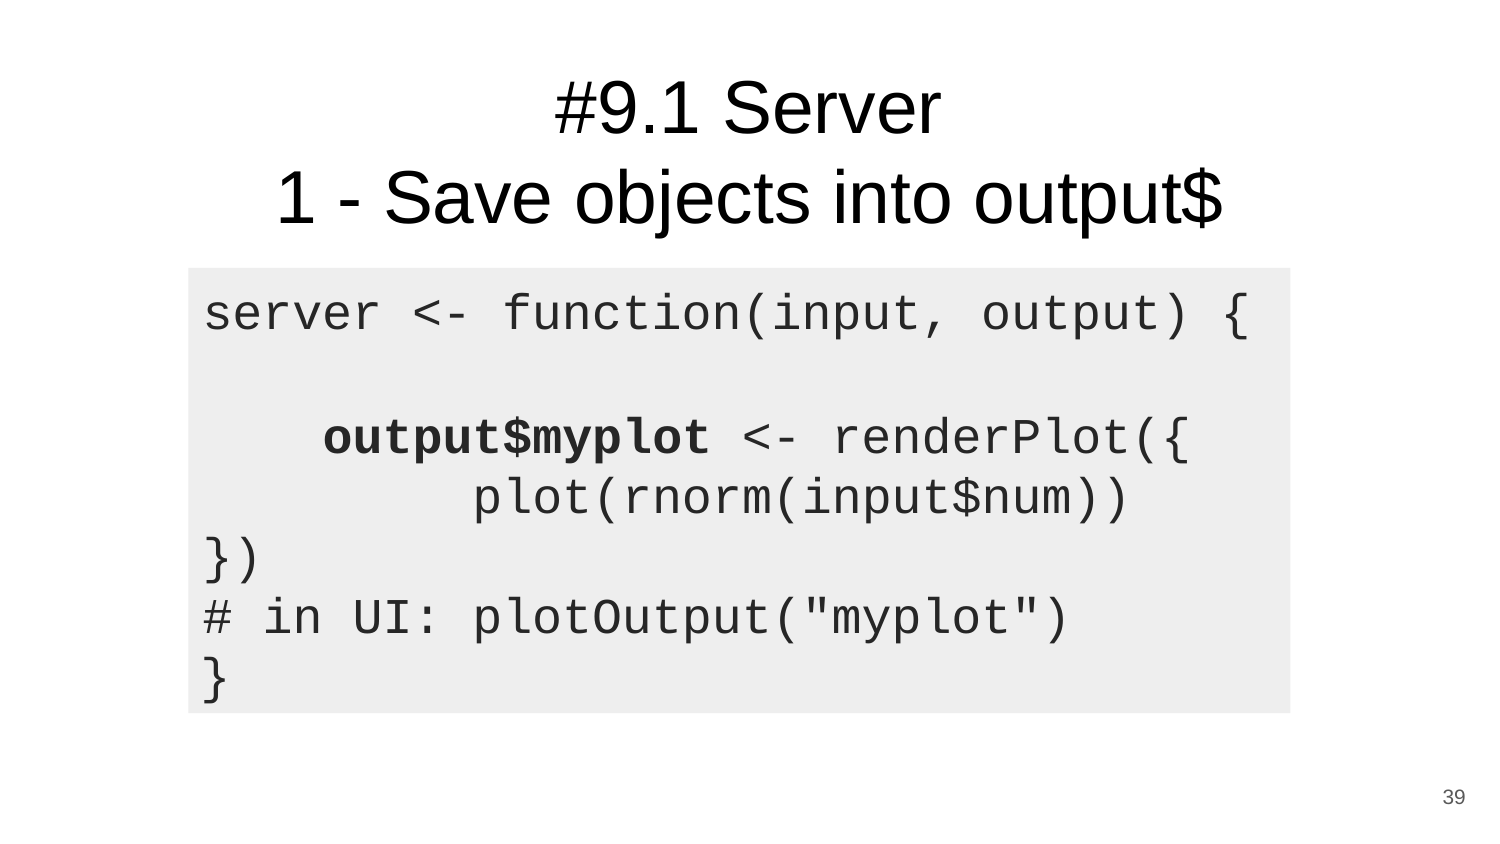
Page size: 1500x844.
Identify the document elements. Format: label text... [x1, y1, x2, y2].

title #9.1 Server 1 - Save objects into output$ [272, 56, 1227, 240]
text_box [188, 267, 1291, 714]
text_box server <- function(input, output) { output$myplot <- renderPlot({ plot(rnorm(input$num)) }) # in UI: plotOutput("myplot") } [200, 277, 1255, 704]
slide_number <number> [1438, 783, 1470, 844]
